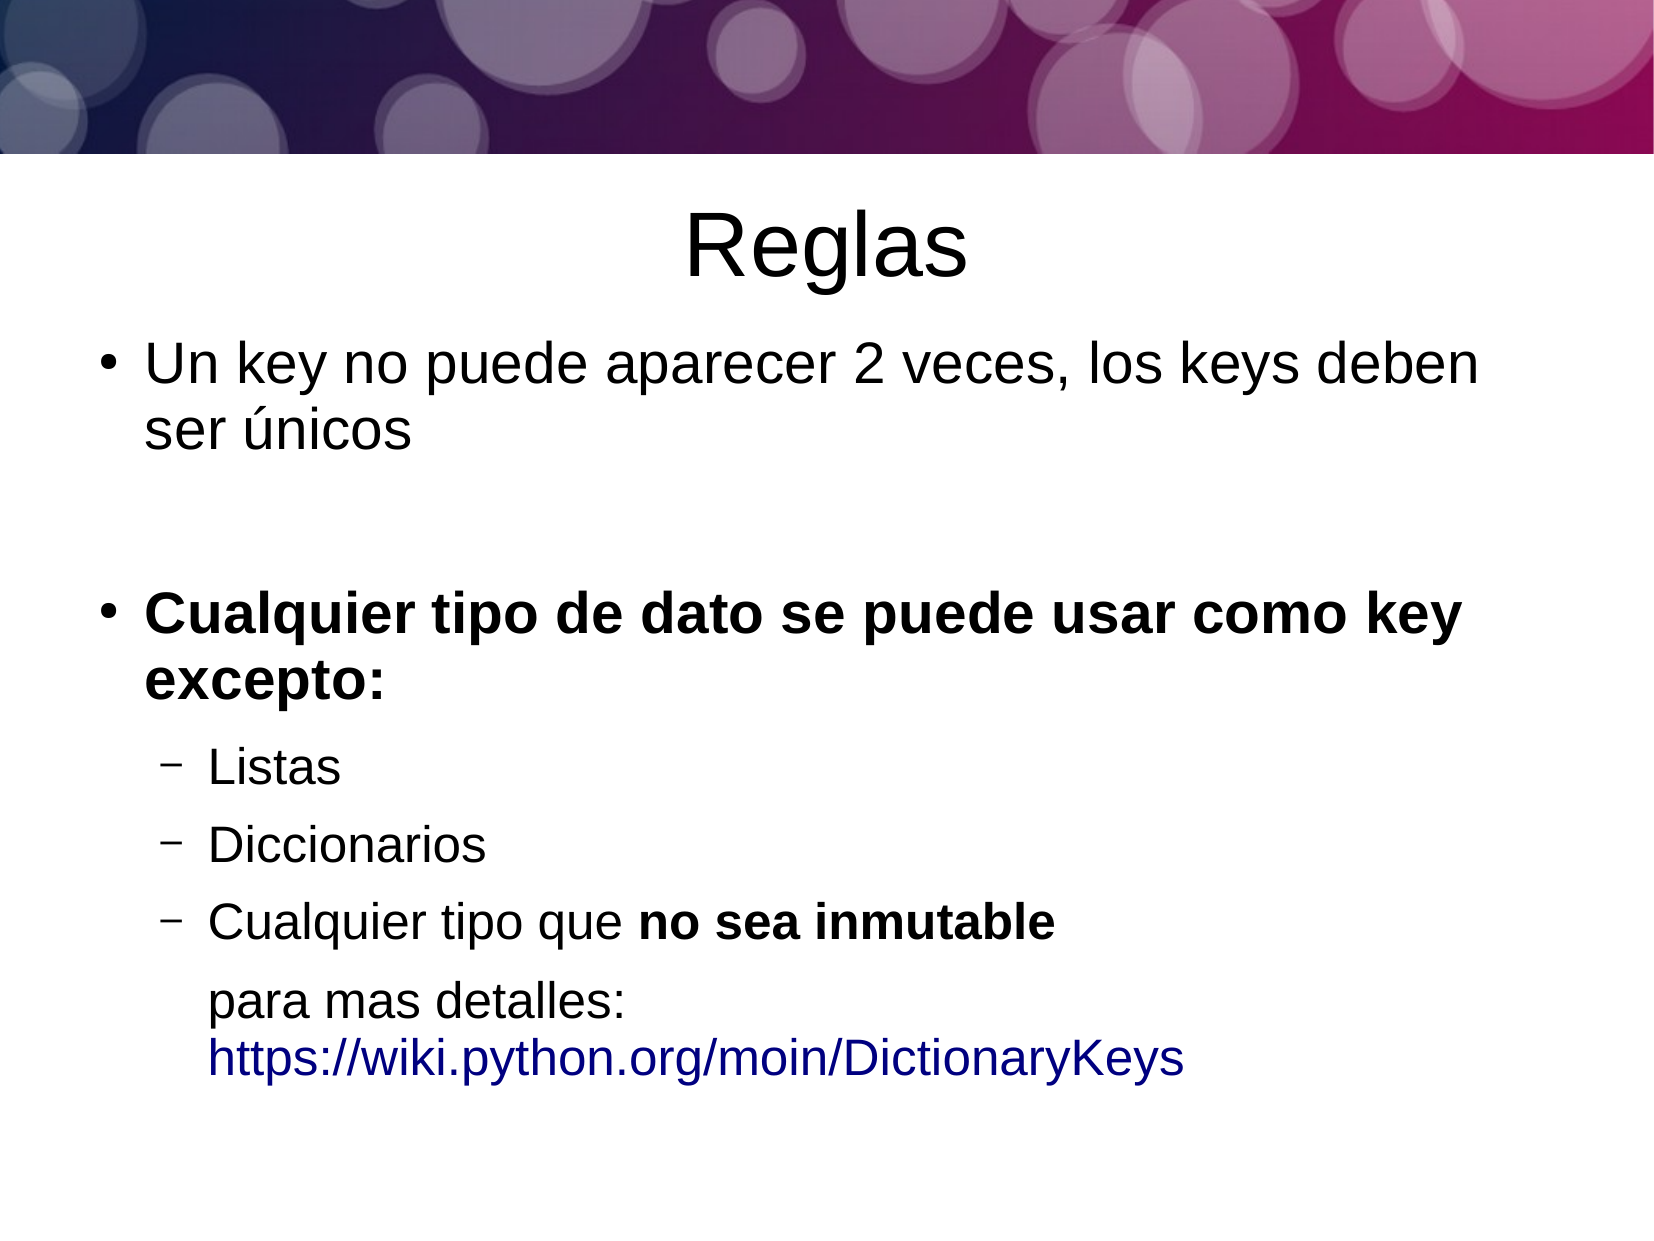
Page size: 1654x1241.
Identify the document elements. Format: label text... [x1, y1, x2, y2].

picture [0, 0, 1654, 154]
title Reglas [82, 159, 1571, 330]
list Un key no puede aparecer 2 veces, los keys deben ser únicos Cualquier tipo de dato se puede usar como key excepto: Listas Diccionarios Cualquier tipo que no sea inmutable para mas detalles: https://wiki.python.org/moin/DictionaryKeys [82, 330, 1571, 1091]
